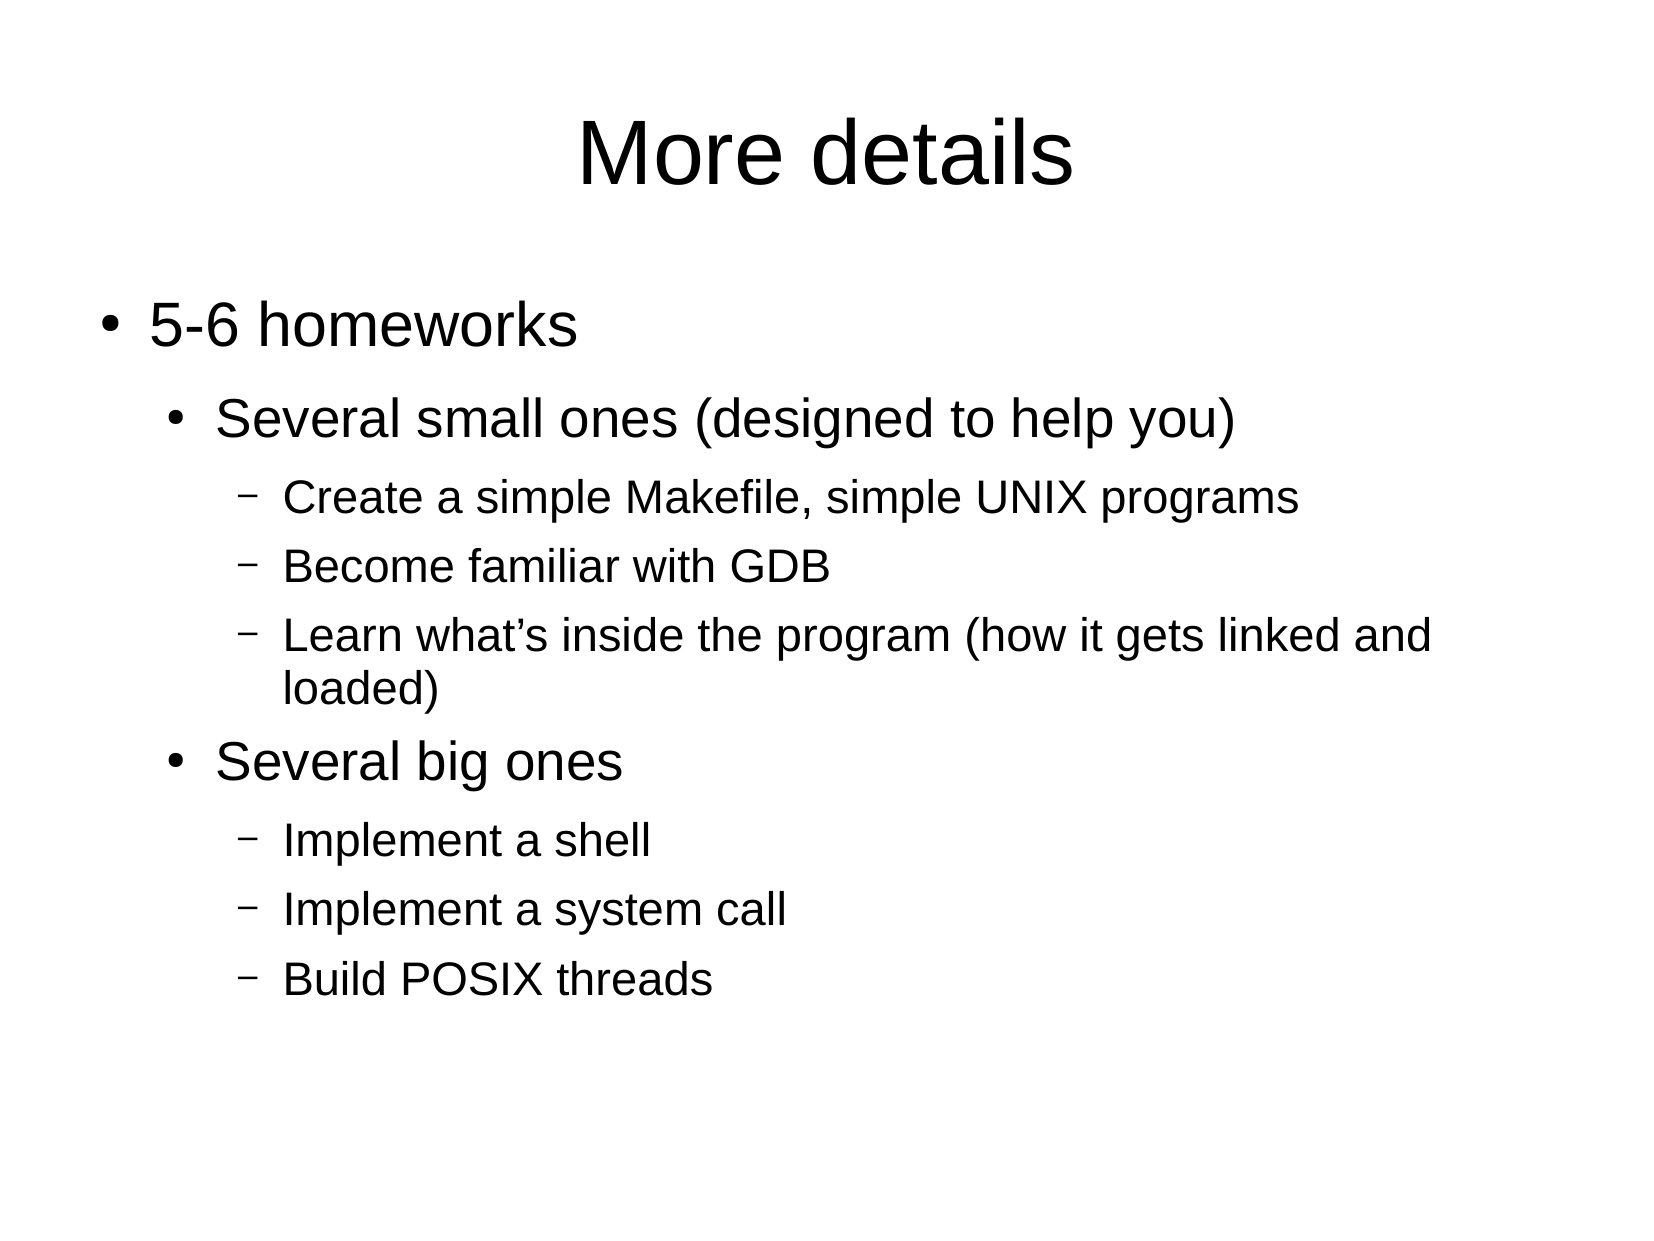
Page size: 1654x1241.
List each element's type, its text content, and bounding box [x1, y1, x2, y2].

list 5-6 homeworks Several small ones (designed to help you) Create a simple Makefile, simple UNIX programs Become familiar with GDB Learn what’s inside the program (how it gets linked and loaded) Several big ones Implement a shell Implement a system call Build POSIX threads [82, 290, 1571, 1010]
title More details [82, 49, 1571, 257]
